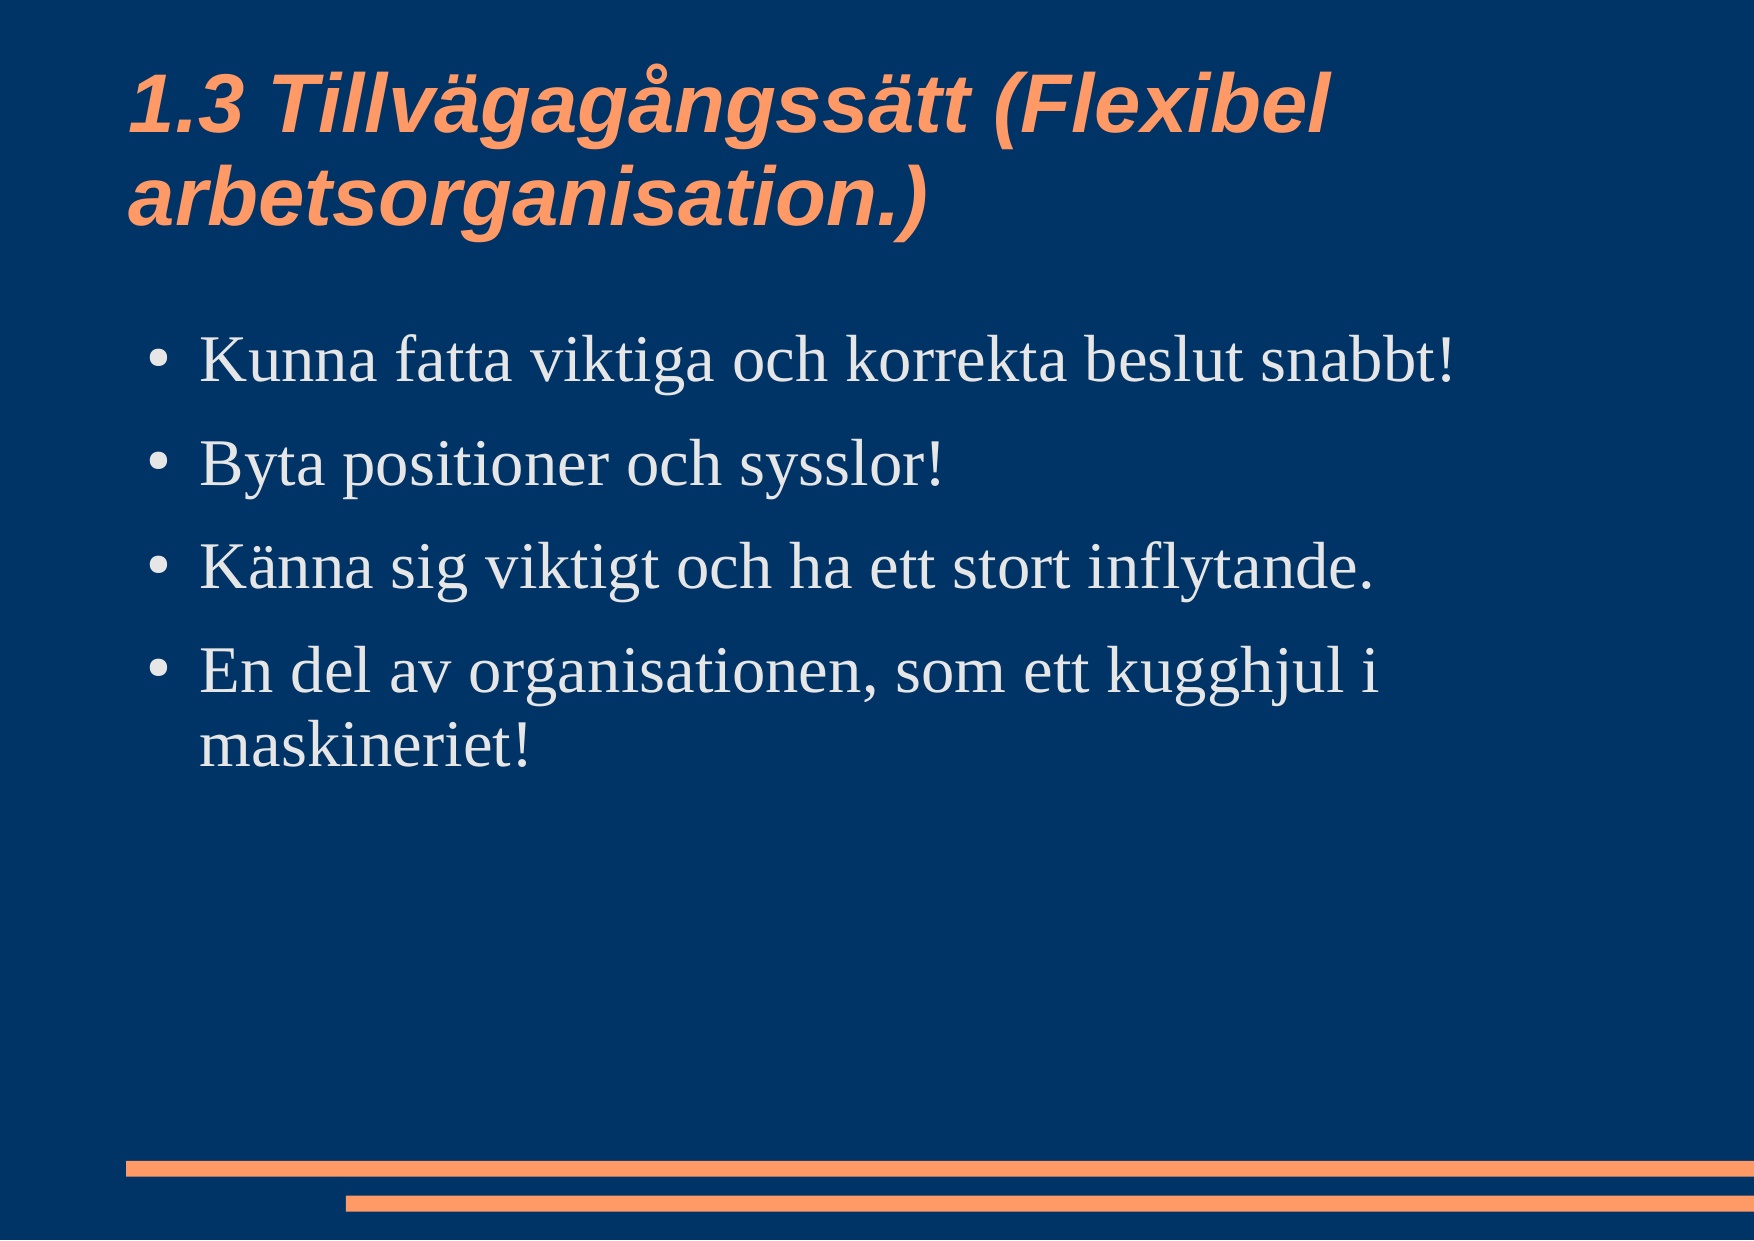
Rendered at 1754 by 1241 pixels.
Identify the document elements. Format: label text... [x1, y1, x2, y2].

list Kunna fatta viktiga och korrekta beslut snabbt! Byta positioner och sysslor! Känna sig viktigt och ha ett stort inflytande. En del av organisationen, som ett kugghjul i maskineriet! [128, 322, 1656, 1132]
title 1.3 Tillvägagångssätt (Flexibel arbetsorganisation.) [128, 46, 1627, 254]
